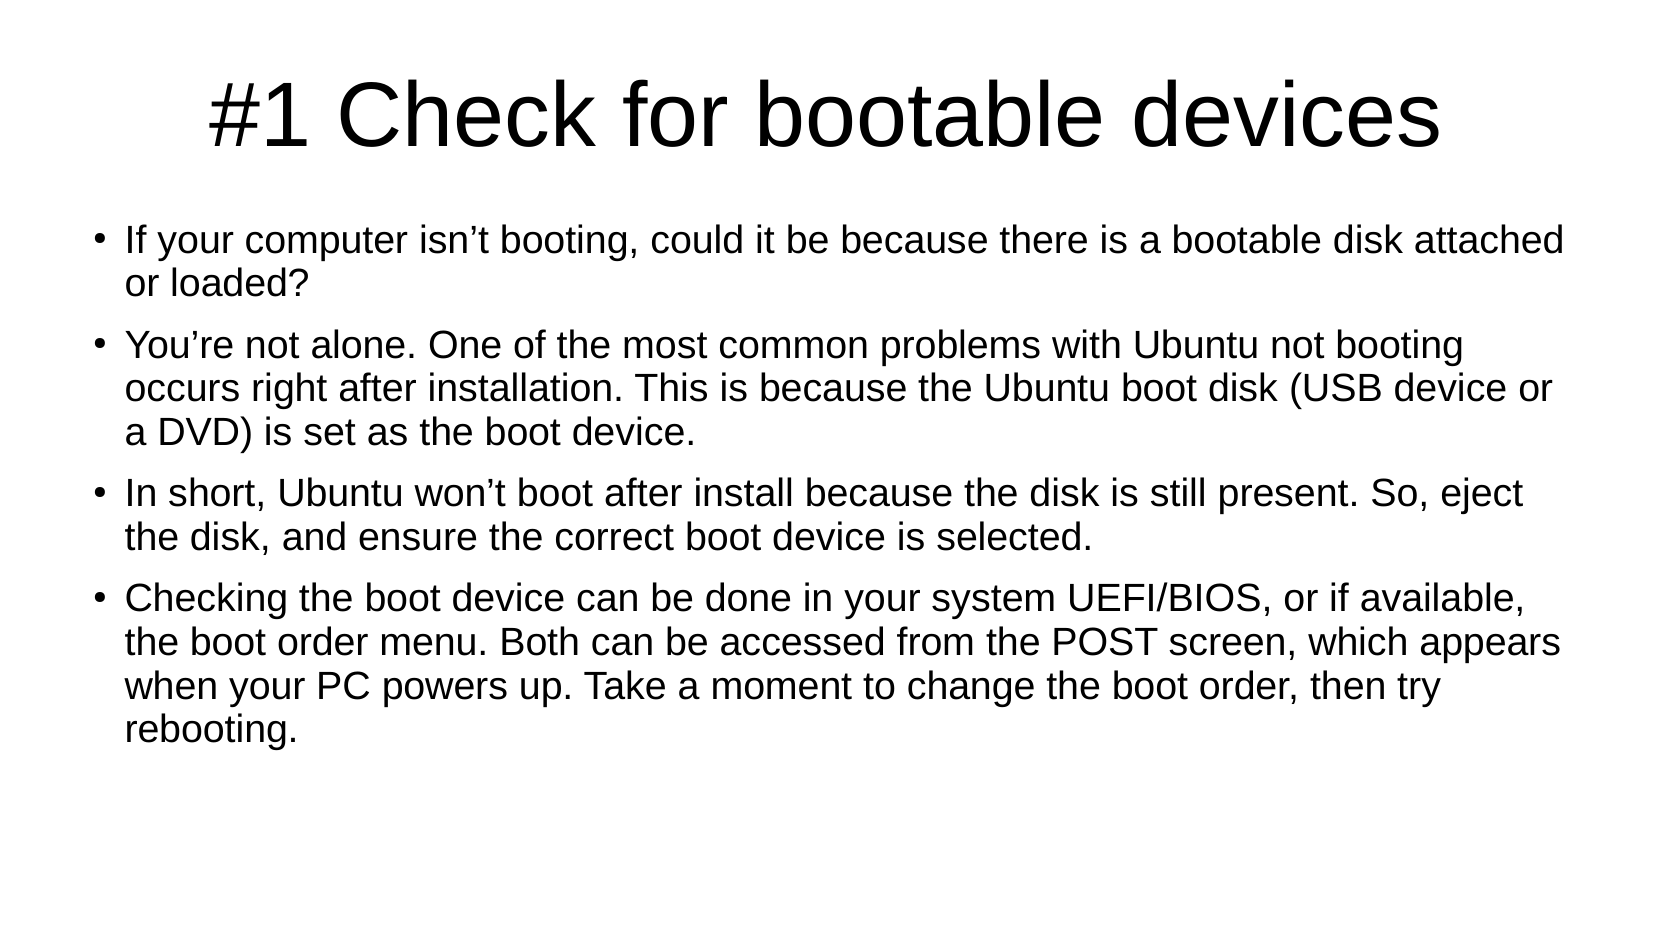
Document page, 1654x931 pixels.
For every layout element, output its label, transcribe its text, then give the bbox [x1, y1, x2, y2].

list If your computer isn’t booting, could it be because there is a bootable disk attached or loaded? You’re not alone. One of the most common problems with Ubuntu not booting occurs right after installation. This is because the Ubuntu boot disk (USB device or a DVD) is set as the boot device. In short, Ubuntu won’t boot after install because the disk is still present. So, eject the disk, and ensure the correct boot device is selected. Checking the boot device can be done in your system UEFI/BIOS, or if available, the boot order menu. Both can be accessed from the POST screen, which appears when your PC powers up. Take a moment to change the boot order, then try rebooting. [82, 217, 1571, 758]
title #1 Check for bootable devices [82, 37, 1571, 193]
